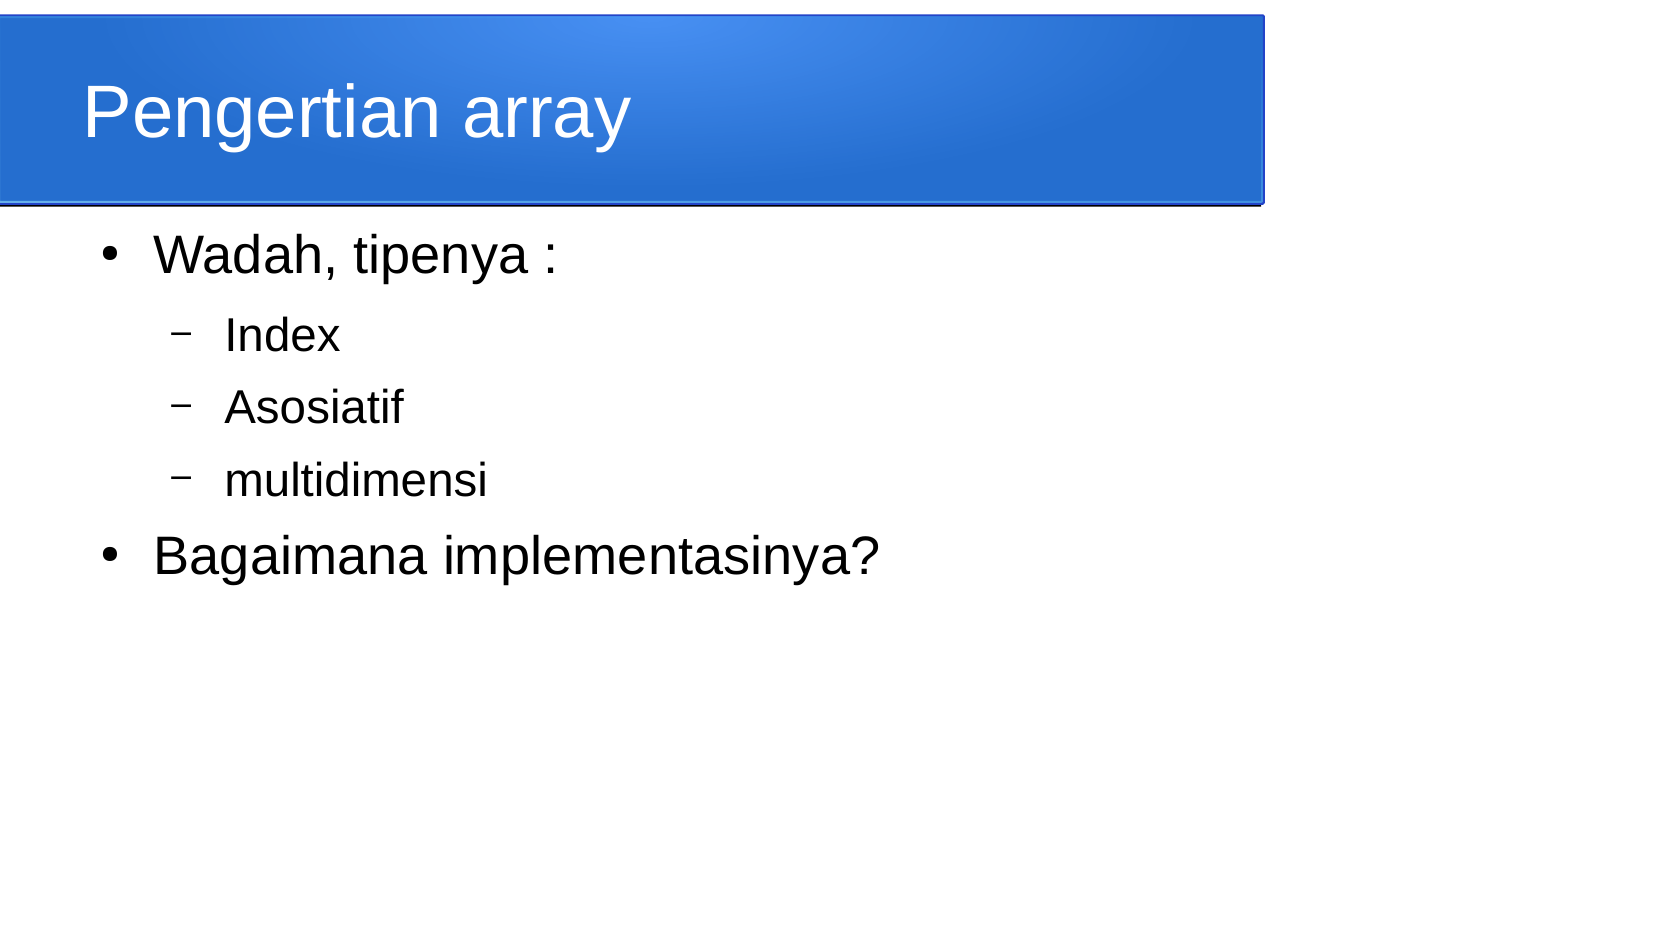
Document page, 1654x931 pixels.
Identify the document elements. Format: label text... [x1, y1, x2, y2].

title Pengertian array [82, 35, 1235, 189]
list Wadah, tipenya : Index Asosiatif multidimensi Bagaimana implementasinya? [82, 224, 1561, 764]
